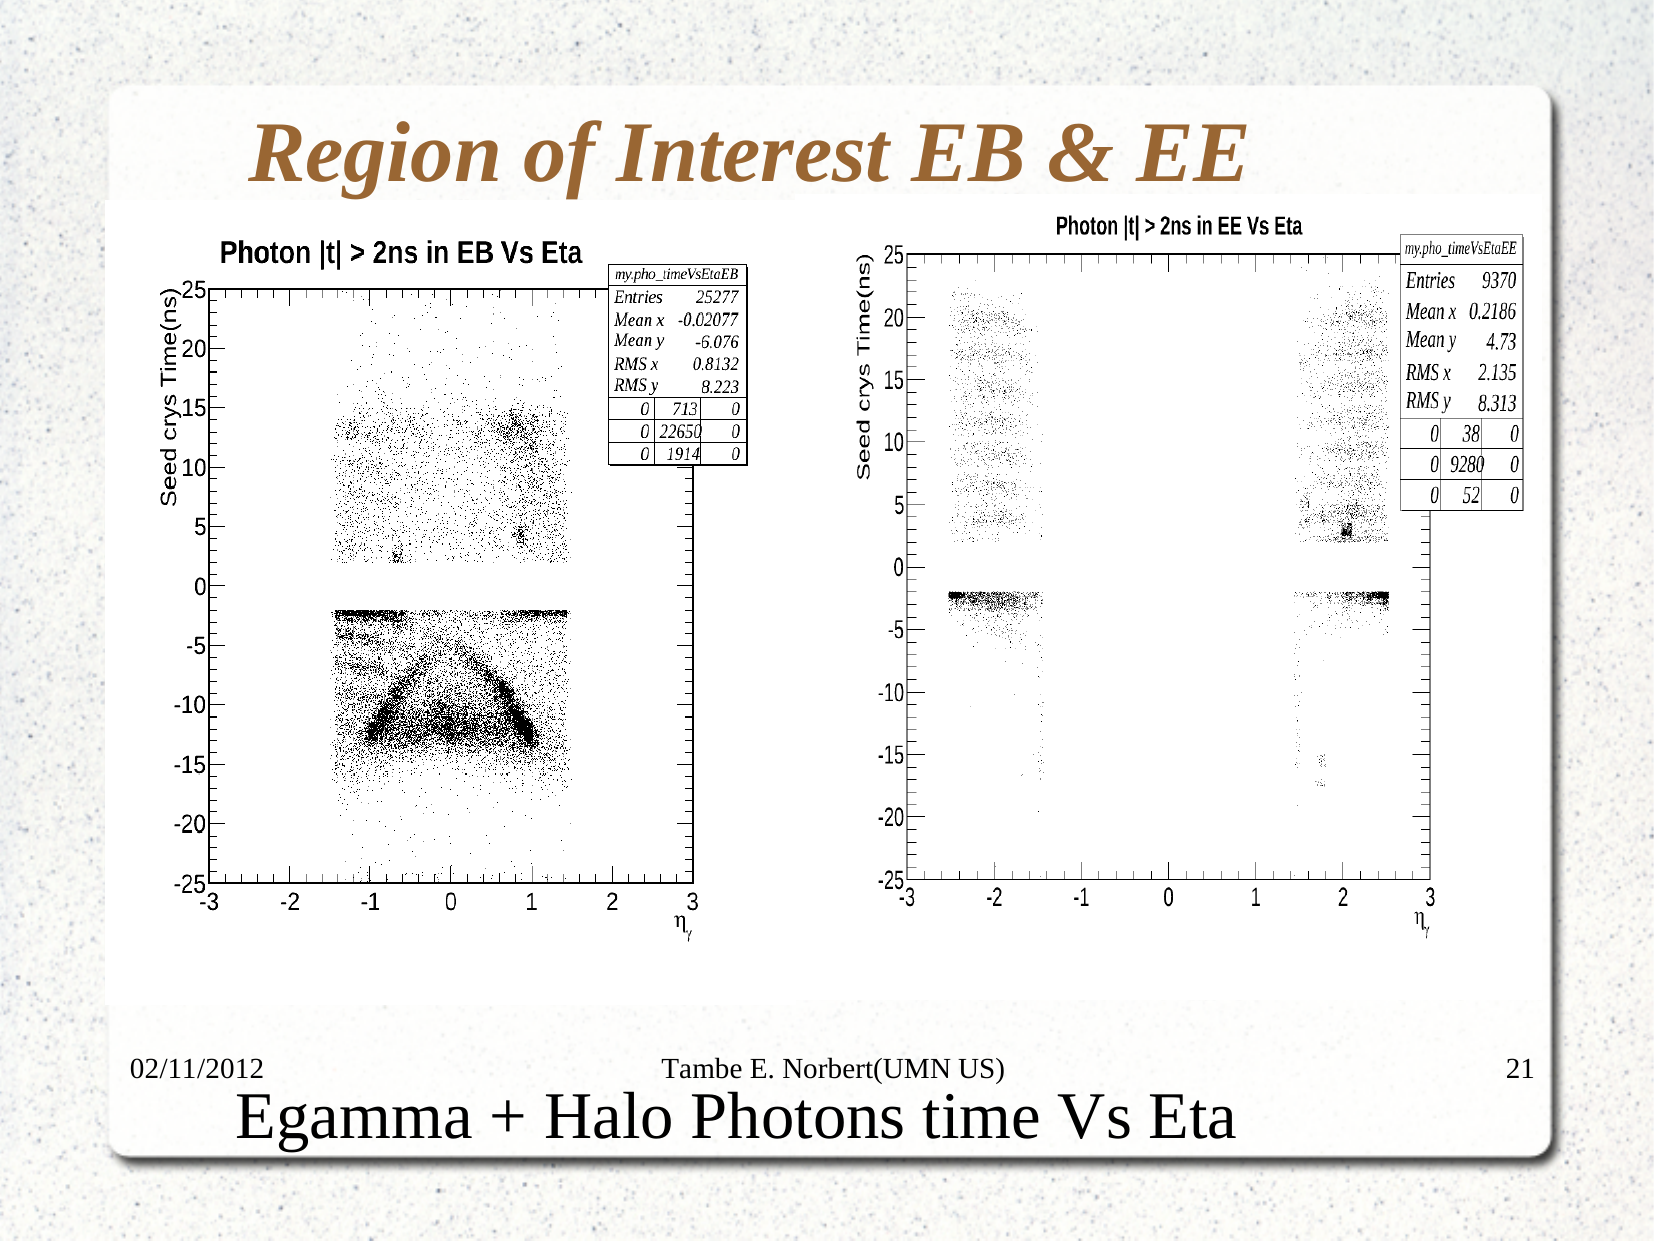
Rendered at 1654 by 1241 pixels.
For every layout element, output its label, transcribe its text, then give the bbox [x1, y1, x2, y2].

picture [0, 0, 1654, 1241]
title Region of Interest EB & EE [180, 105, 1321, 200]
list Egamma + Halo Photons time Vs Eta [165, 1079, 1398, 1154]
